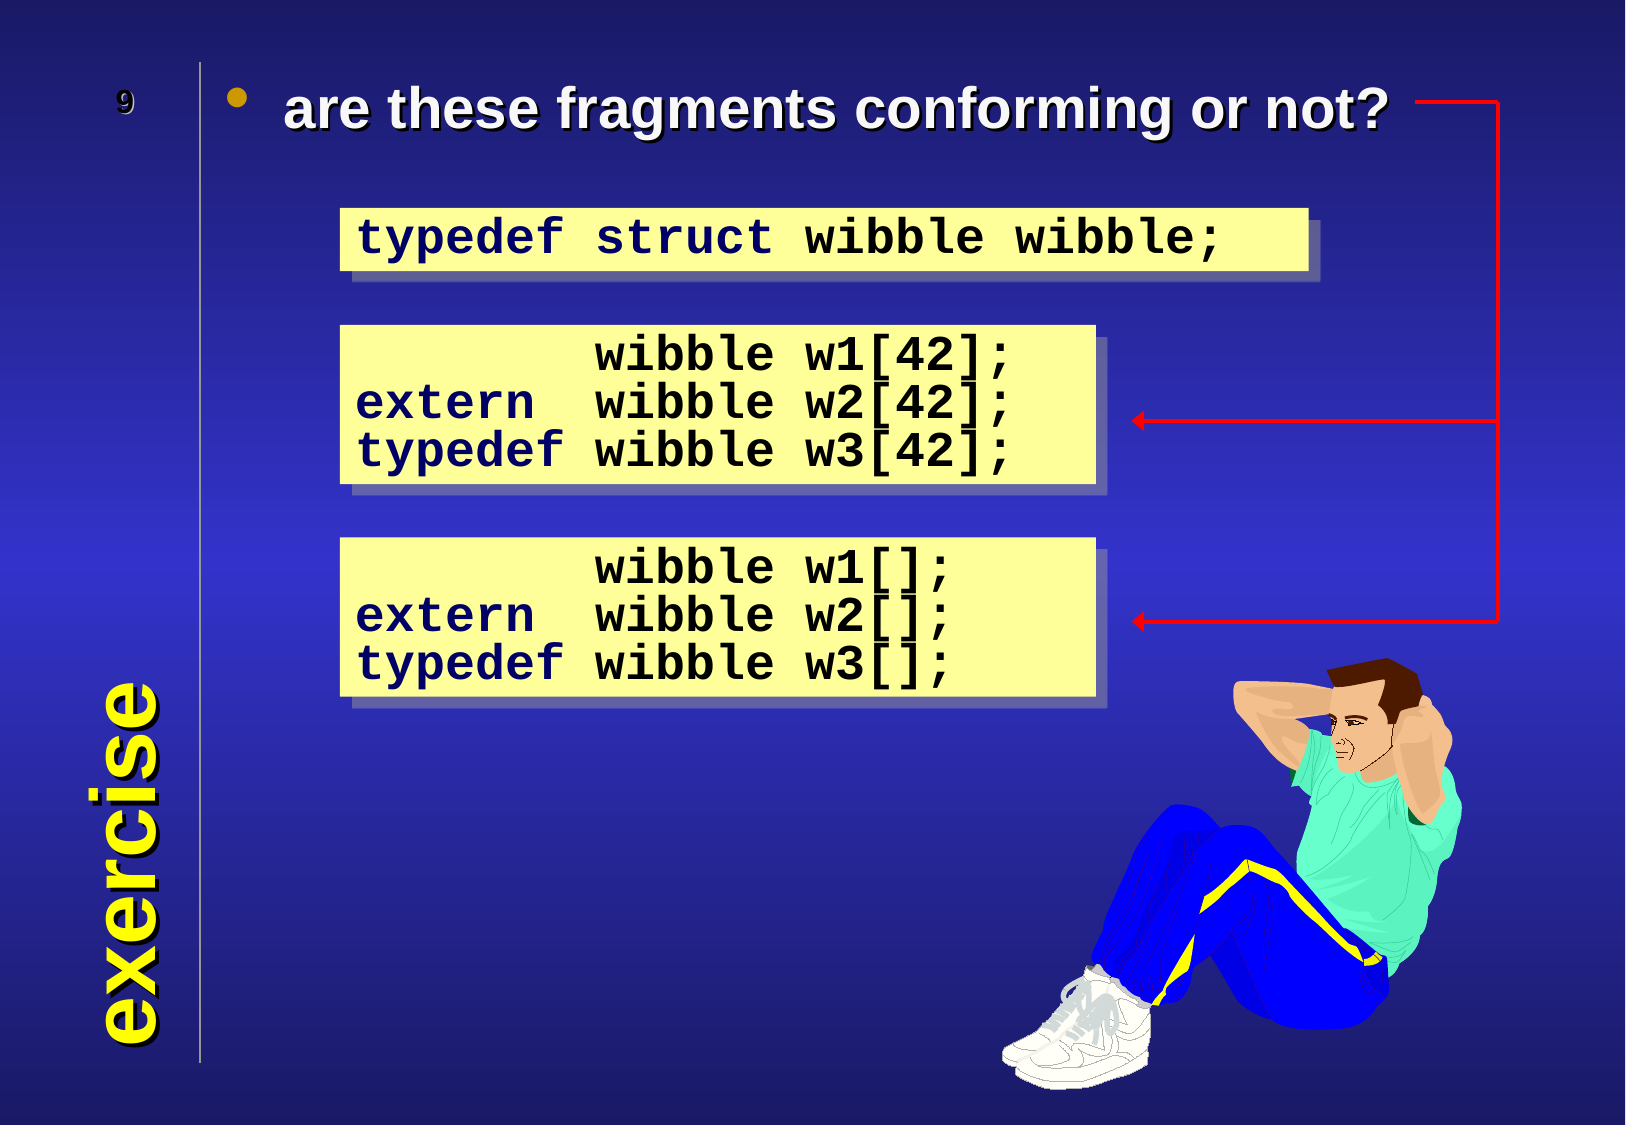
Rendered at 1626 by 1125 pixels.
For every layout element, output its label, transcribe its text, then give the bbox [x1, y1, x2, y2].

text_box wibble w1[]; extern wibble w2[]; typedef wibble w3[]; [339, 537, 1096, 697]
text_box wibble w1[42]; extern wibble w2[42]; typedef wibble w3[42]; [339, 324, 1096, 485]
text_box [1002, 658, 1462, 1089]
title exercise [50, 187, 188, 1063]
text_box [1210, 933, 1271, 1020]
text_box typedef struct wibble wibble; [339, 207, 1309, 272]
list are these fragments conforming or not? [212, 62, 1593, 1063]
text_box [1082, 996, 1086, 1009]
